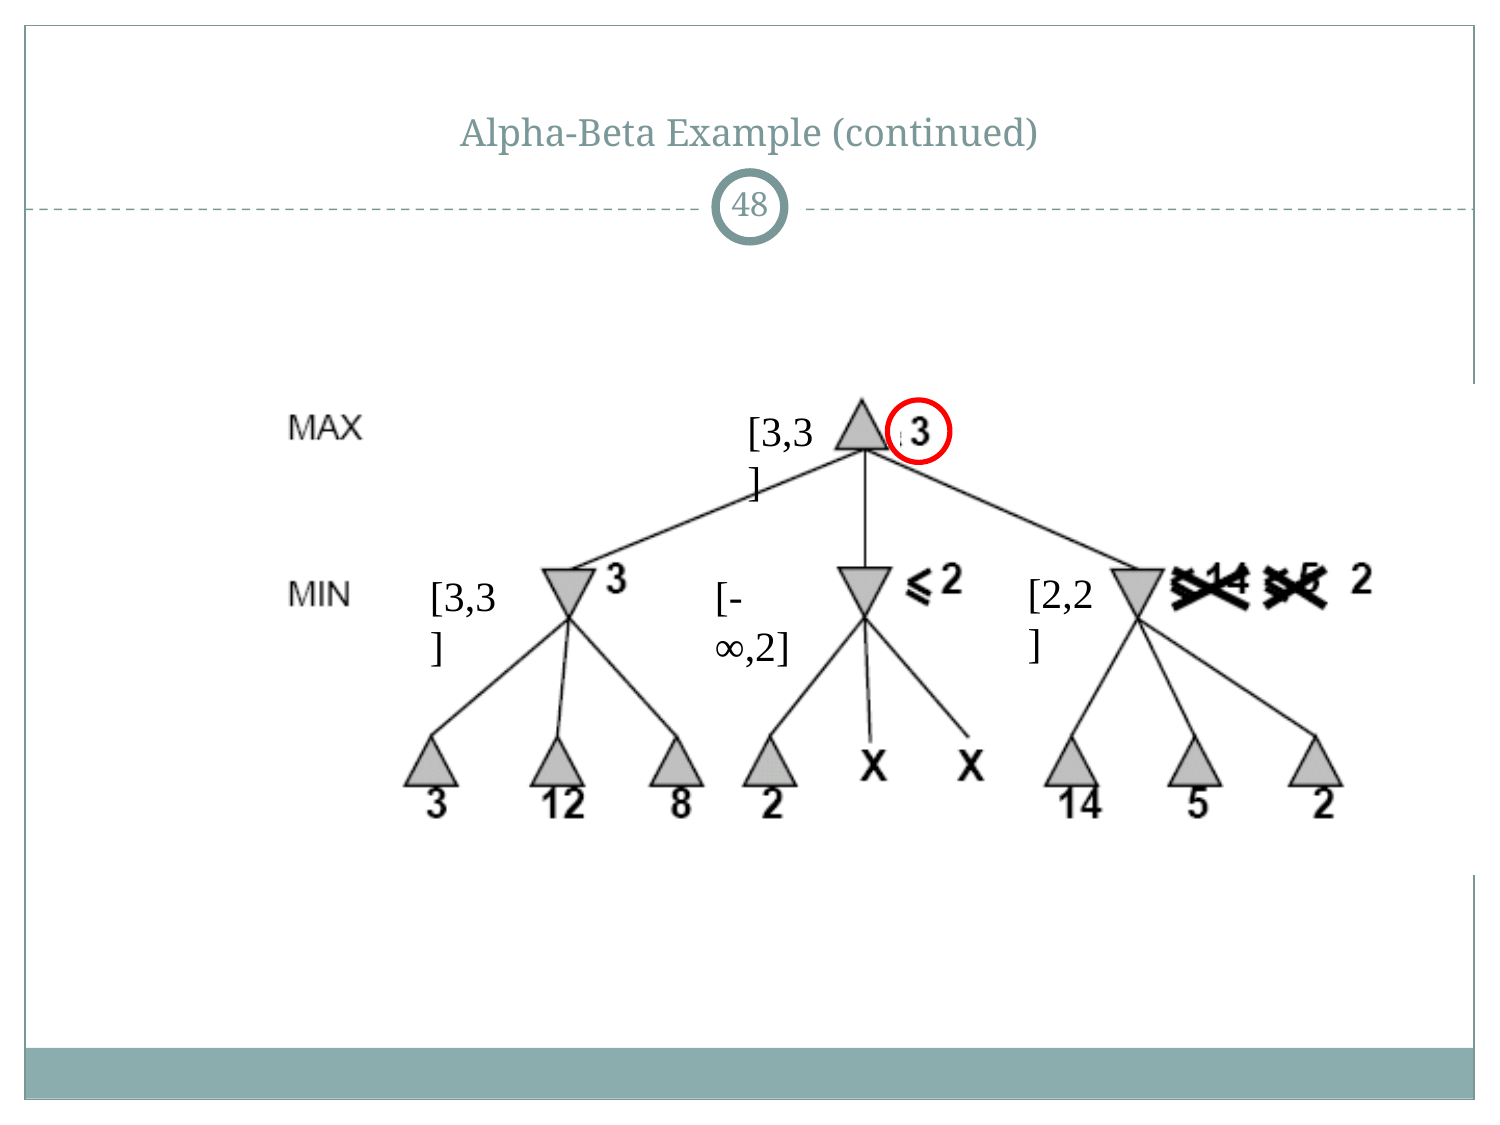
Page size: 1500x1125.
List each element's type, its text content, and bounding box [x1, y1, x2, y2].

text_box [3,3] [732, 397, 843, 463]
slide_number <number> [712, 170, 788, 243]
title Alpha-Beta Example (continued) [49, 37, 1450, 162]
text_box [3,3] [415, 562, 525, 628]
picture [262, 384, 1488, 875]
text_box [-∞,2] [699, 562, 833, 628]
text_box [2,2] [1012, 559, 1123, 625]
